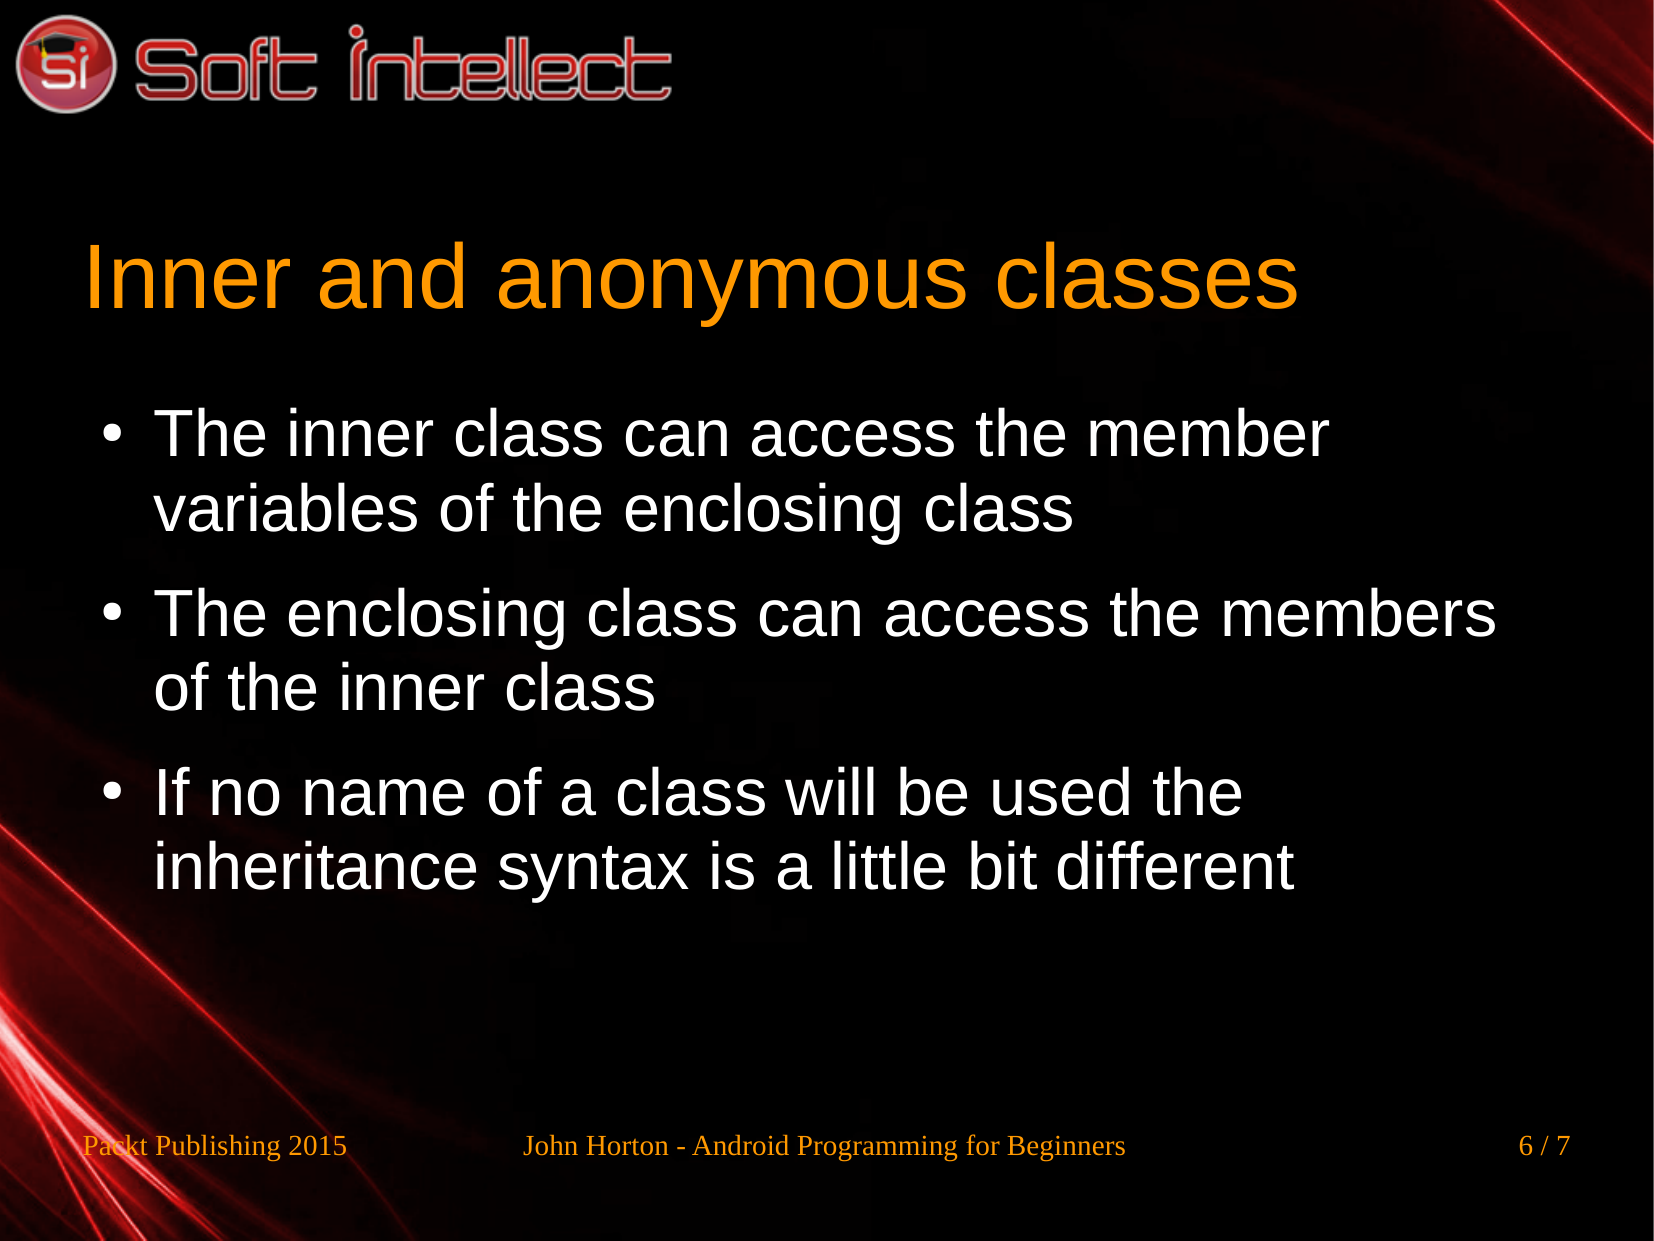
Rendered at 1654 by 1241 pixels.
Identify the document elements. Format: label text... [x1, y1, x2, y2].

picture [0, 0, 1654, 1241]
list Тhe inner class can access the member variables of the enclosing class Тhe enclosing class can access the members of the inner class If no name of a class will be used the inheritance syntax is a little bit different [82, 396, 1571, 1116]
title Inner and anonymous classes [82, 173, 1571, 381]
